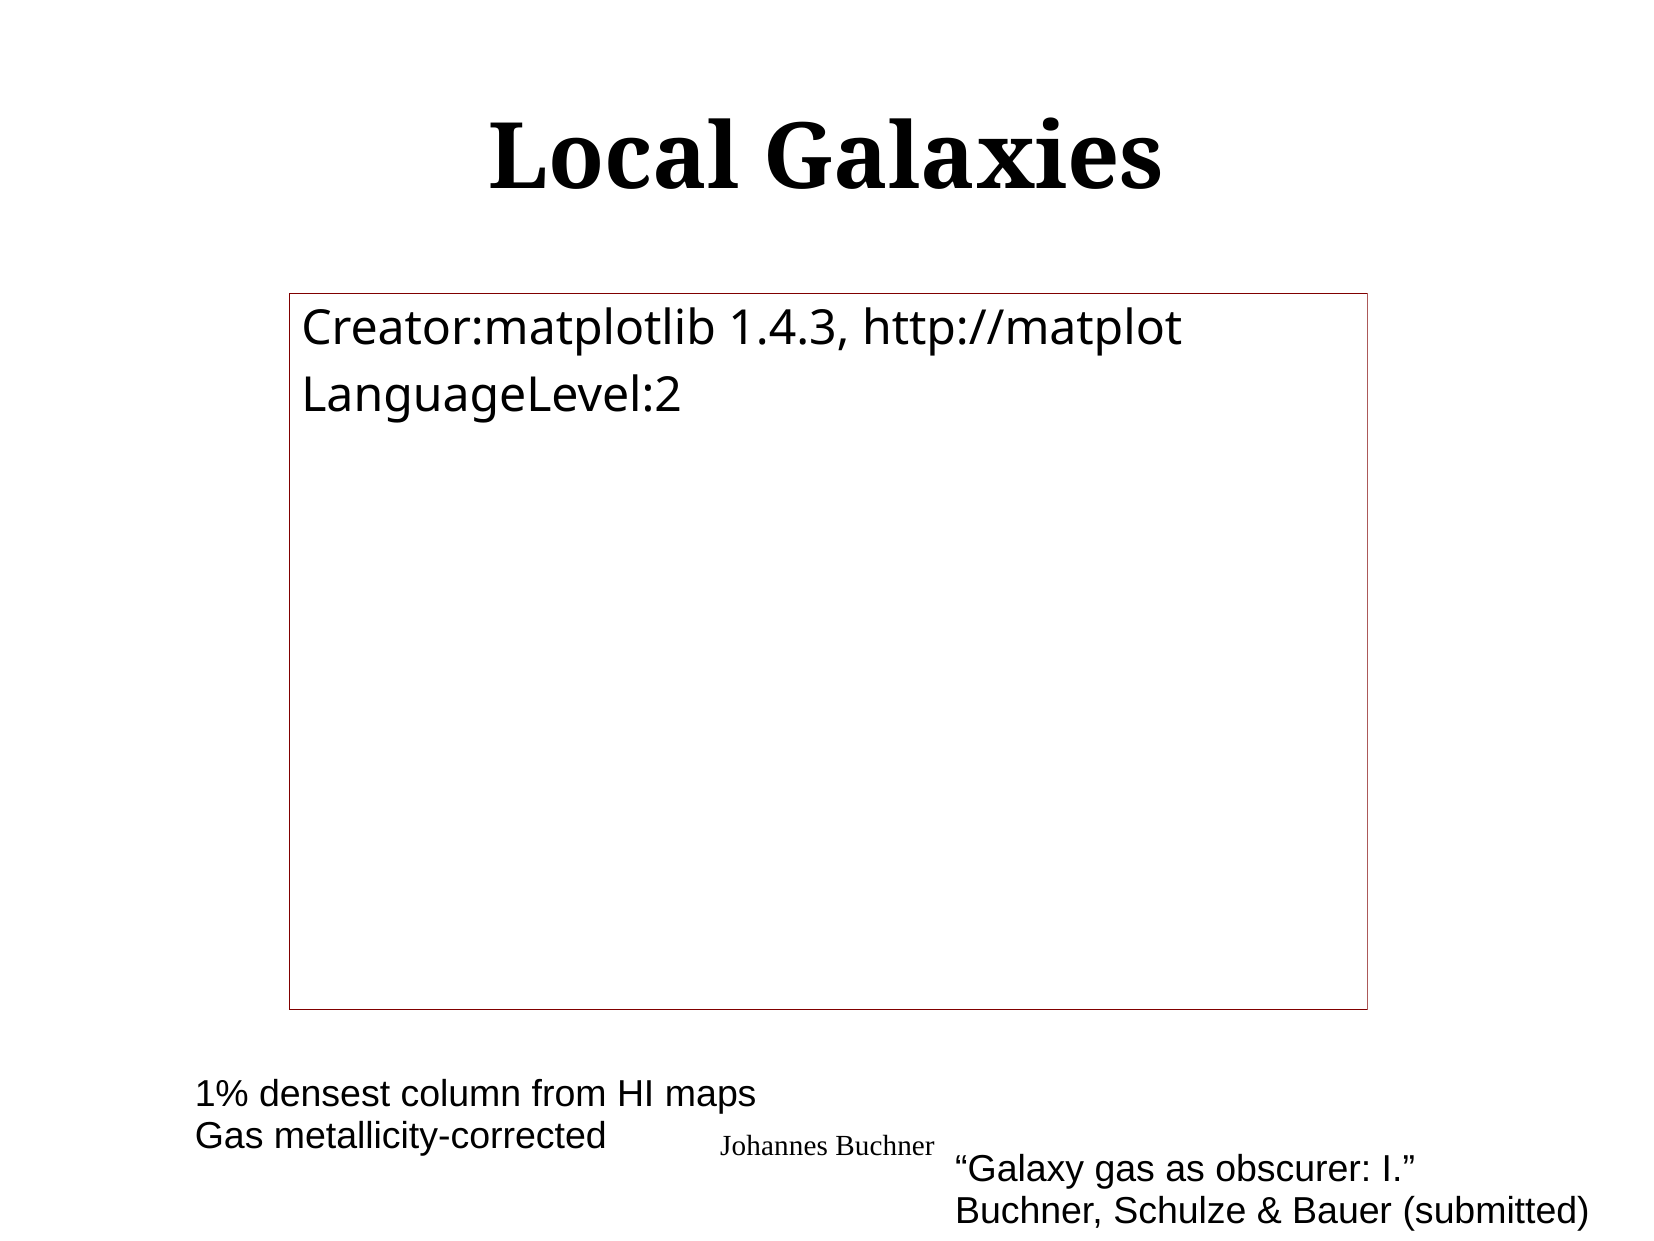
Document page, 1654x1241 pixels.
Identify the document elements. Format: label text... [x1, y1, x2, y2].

text_box 1% densest column from HI maps Gas metallicity-corrected [180, 1065, 1171, 1171]
text_box “Galaxy gas as obscurer: I.” Buchner, Schulze & Bauer (submitted) [940, 1140, 1646, 1239]
picture [285, 290, 1368, 1010]
title Local Galaxies [82, 49, 1571, 257]
